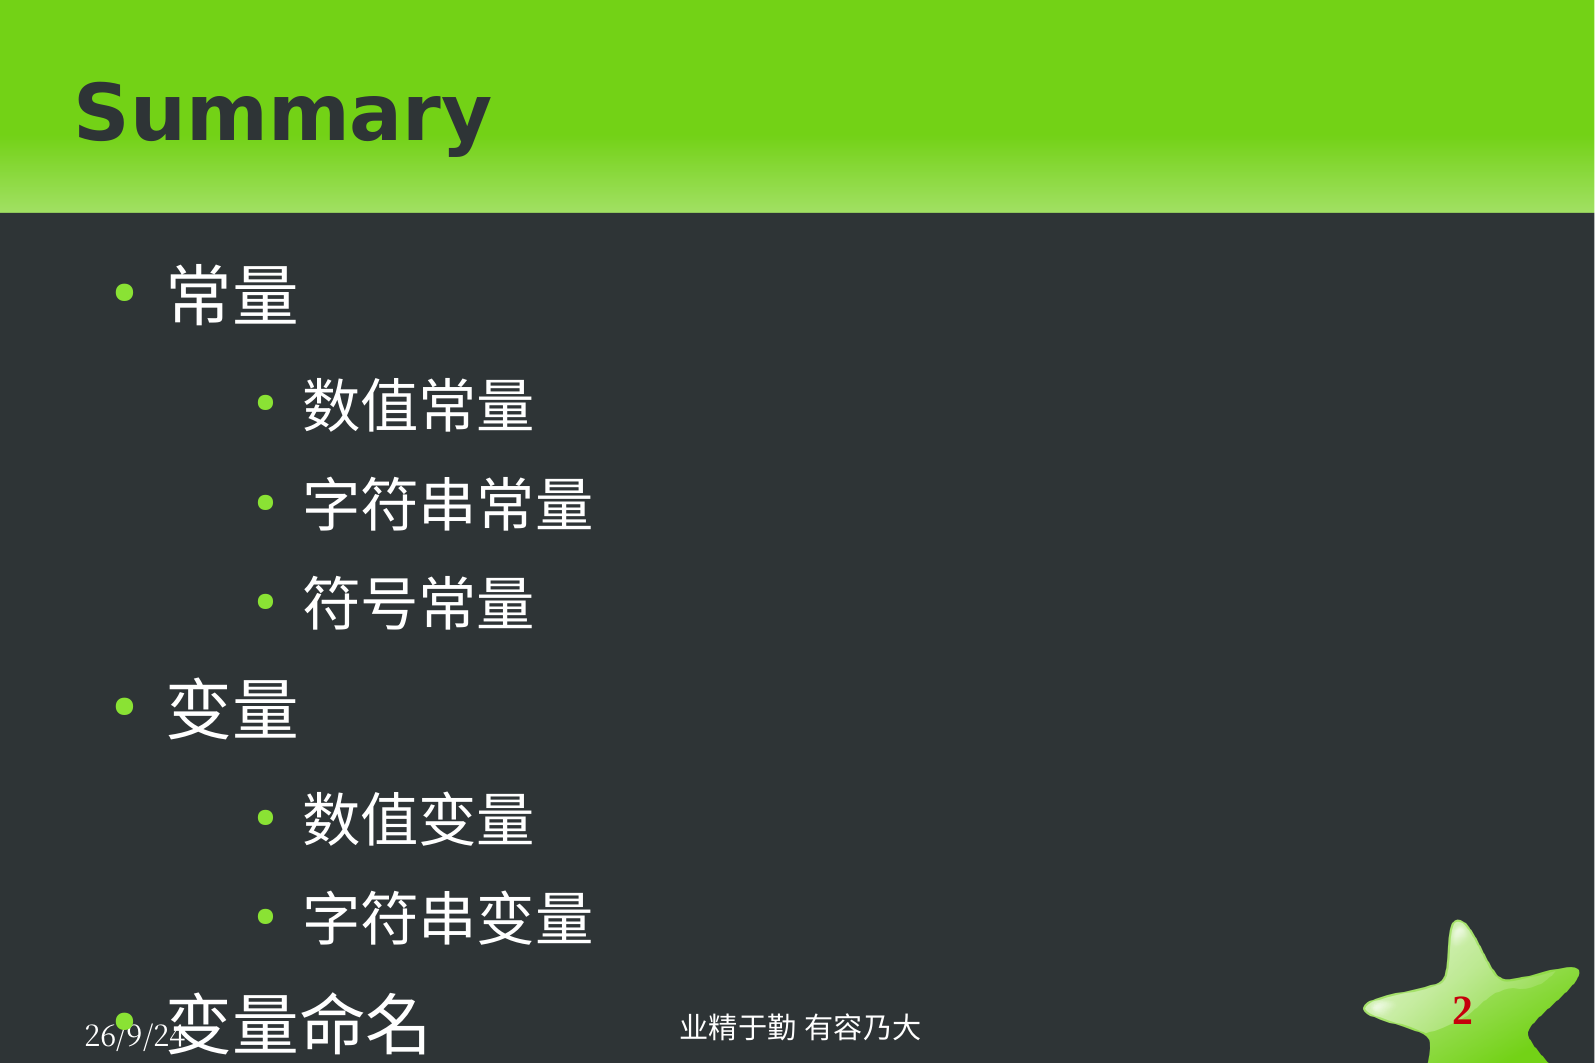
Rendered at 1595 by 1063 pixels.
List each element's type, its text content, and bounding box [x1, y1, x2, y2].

list 常量 数值常量 字符串常量 符号常量 变量 数值变量 字符串变量 变量命名 [79, 248, 1515, 973]
picture [0, 0, 1595, 1063]
title Summary [74, 25, 1510, 203]
